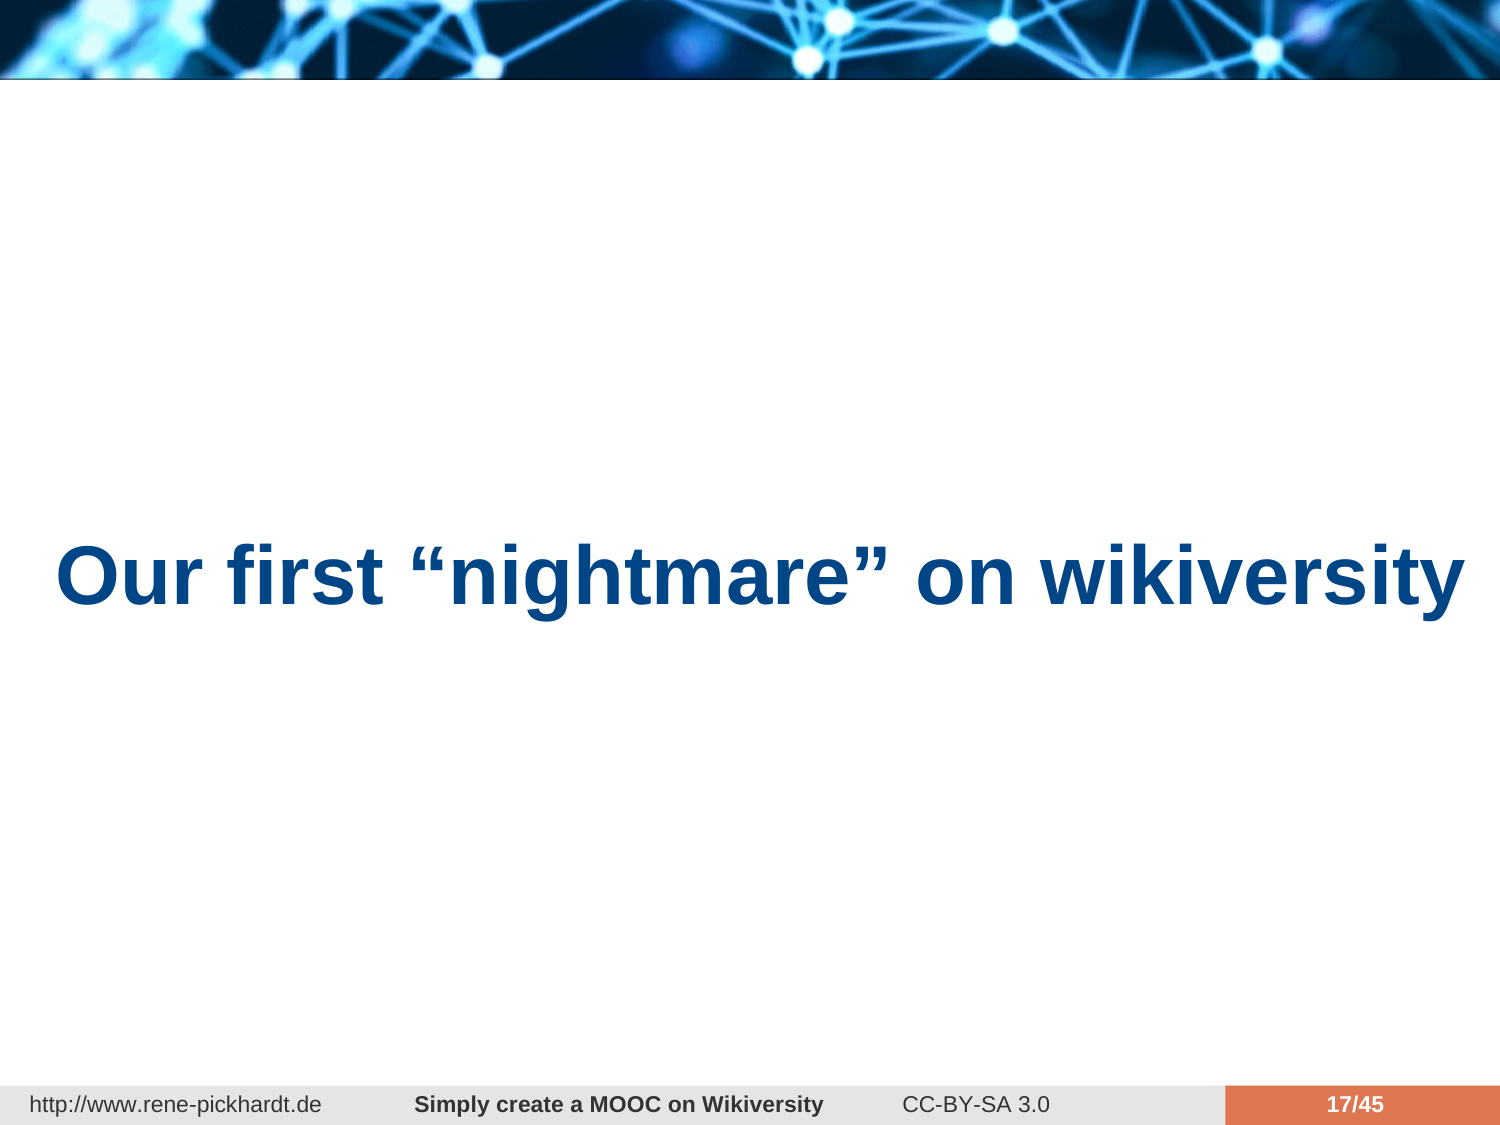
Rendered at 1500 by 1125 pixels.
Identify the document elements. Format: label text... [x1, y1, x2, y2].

title Our first “nightmare” on wikiversity [23, 112, 1500, 1049]
picture [0, 0, 1500, 80]
